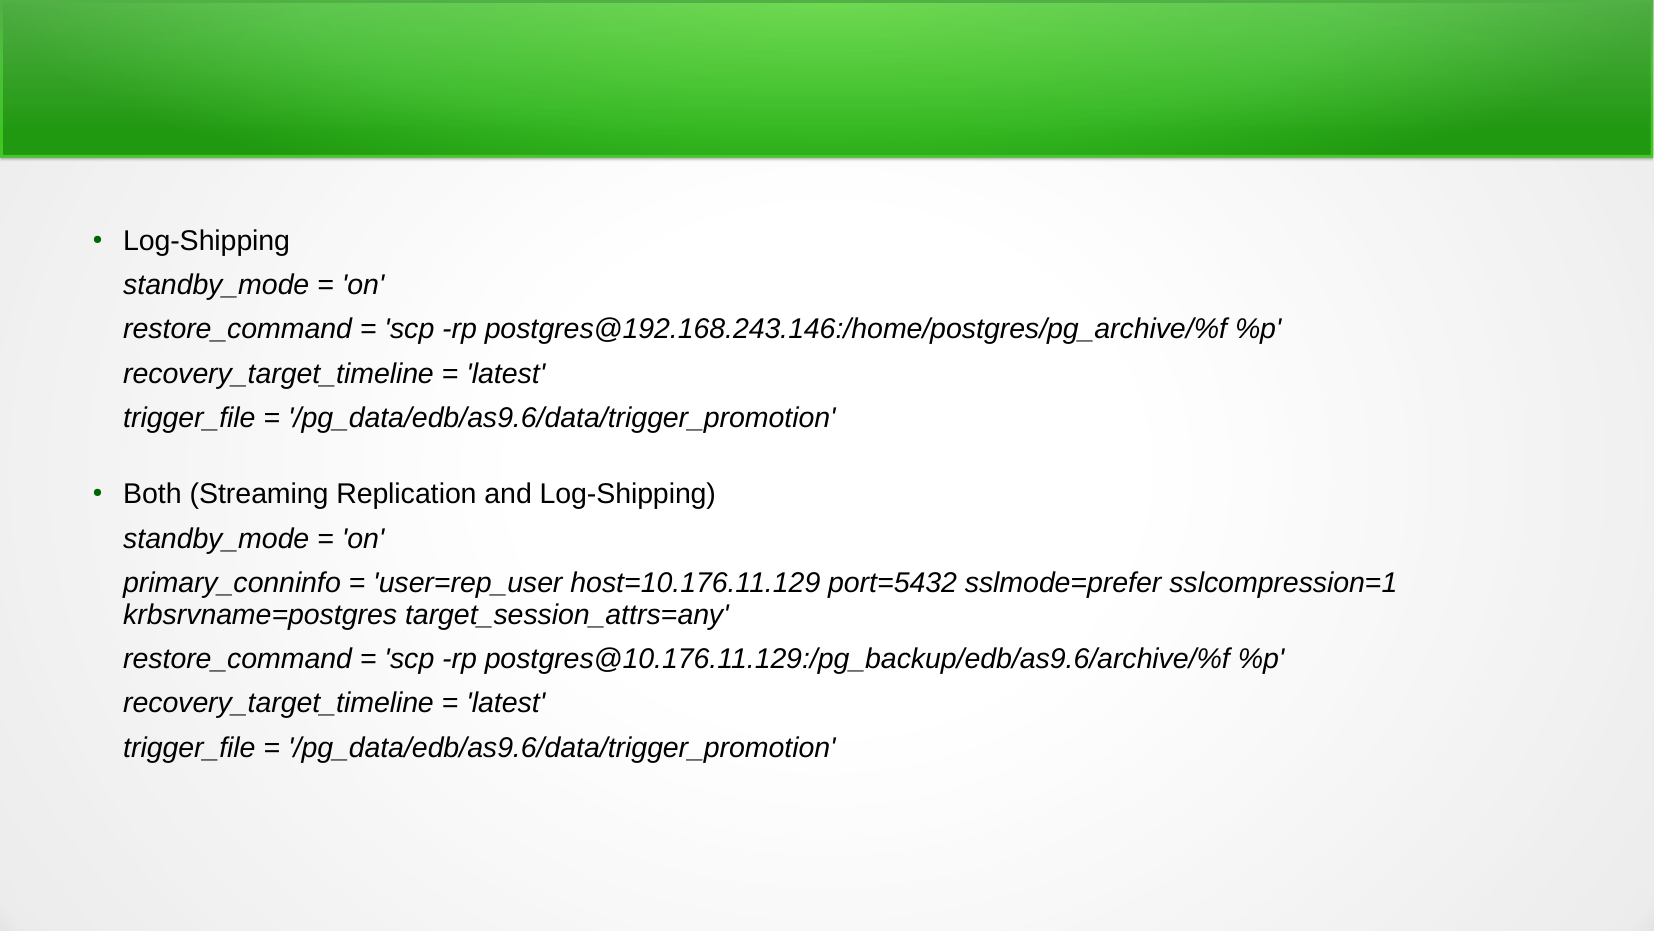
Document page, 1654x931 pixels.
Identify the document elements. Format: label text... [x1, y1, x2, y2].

list Log-Shipping standby_mode = 'on' restore_command = 'scp -rp postgres@192.168.243.146:/home/postgres/pg_archive/%f %p' recovery_target_timeline = 'latest' trigger_file = '/pg_data/edb/as9.6/data/trigger_promotion' Both (Streaming Replication and Log-Shipping) standby_mode = 'on' primary_conninfo = 'user=rep_user host=10.176.11.129 port=5432 sslmode=prefer sslcompression=1 krbsrvname=postgres target_session_attrs=any' restore_command = 'scp -rp postgres@10.176.11.129:/pg_backup/edb/as9.6/archive/%f %p' recovery_target_timeline = 'latest' trigger_file = '/pg_data/edb/as9.6/data/trigger_promotion' [82, 224, 1571, 764]
